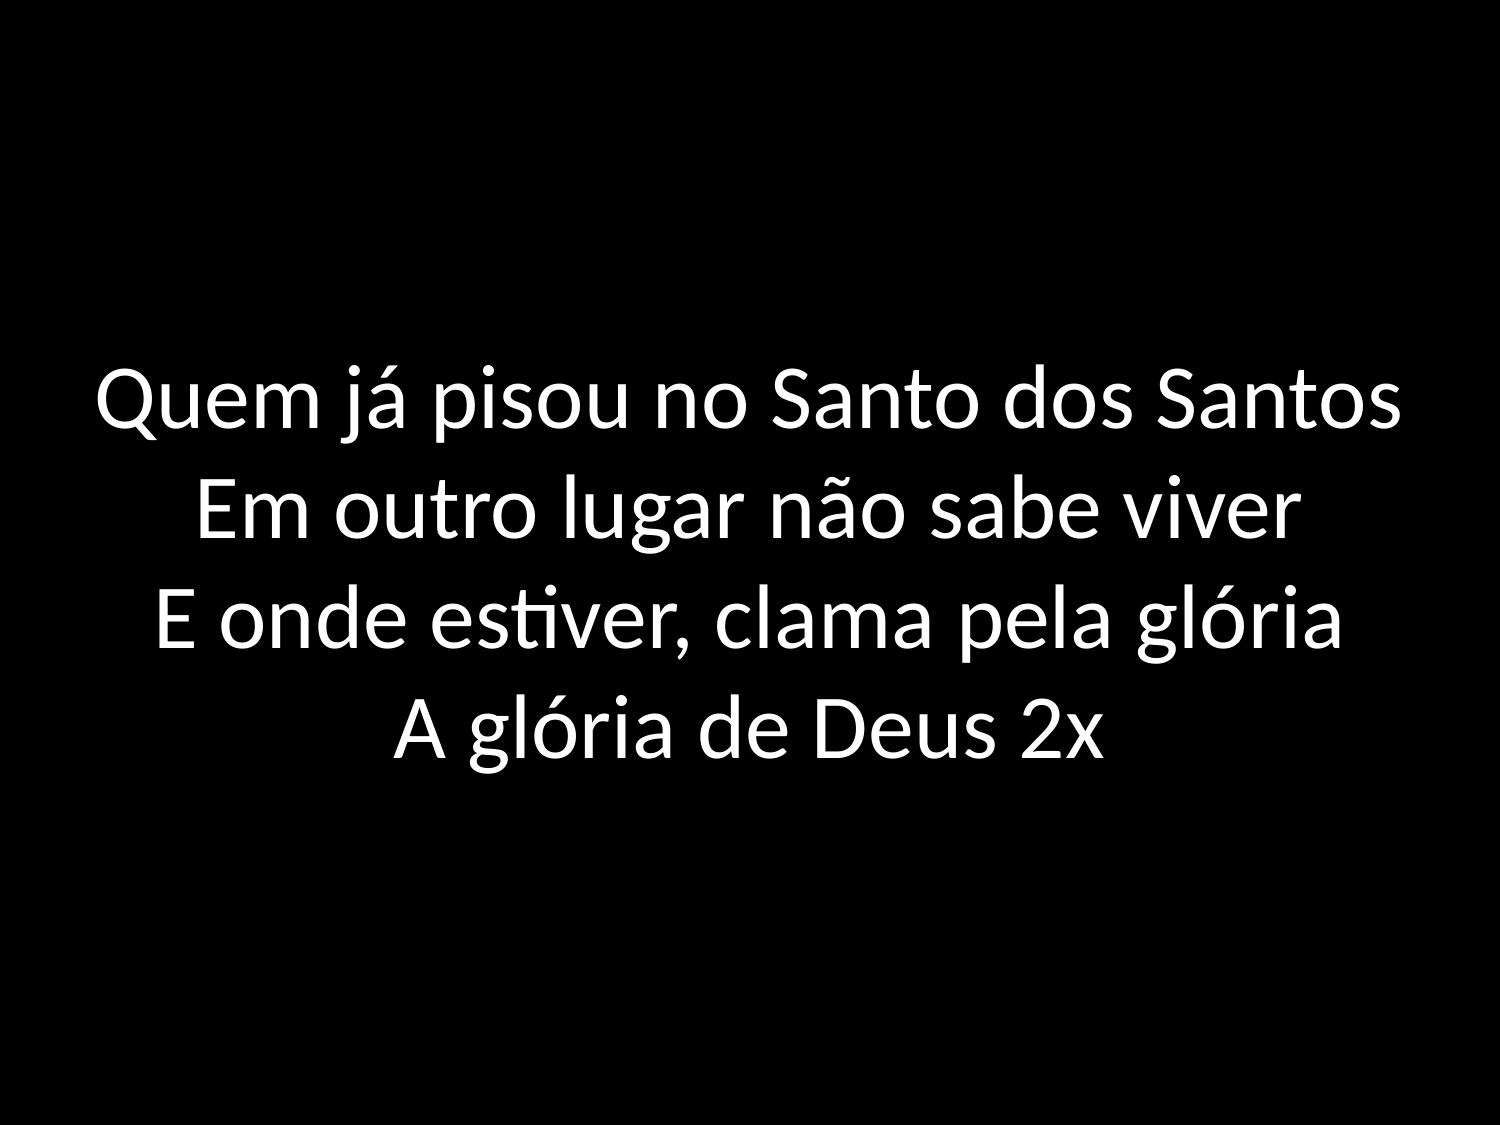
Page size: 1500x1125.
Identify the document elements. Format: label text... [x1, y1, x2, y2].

title Quem já pisou no Santo dos Santos Em outro lugar não sabe viver E onde estiver, clama pela glória A glória de Deus 2x [46, 35, 1454, 1079]
